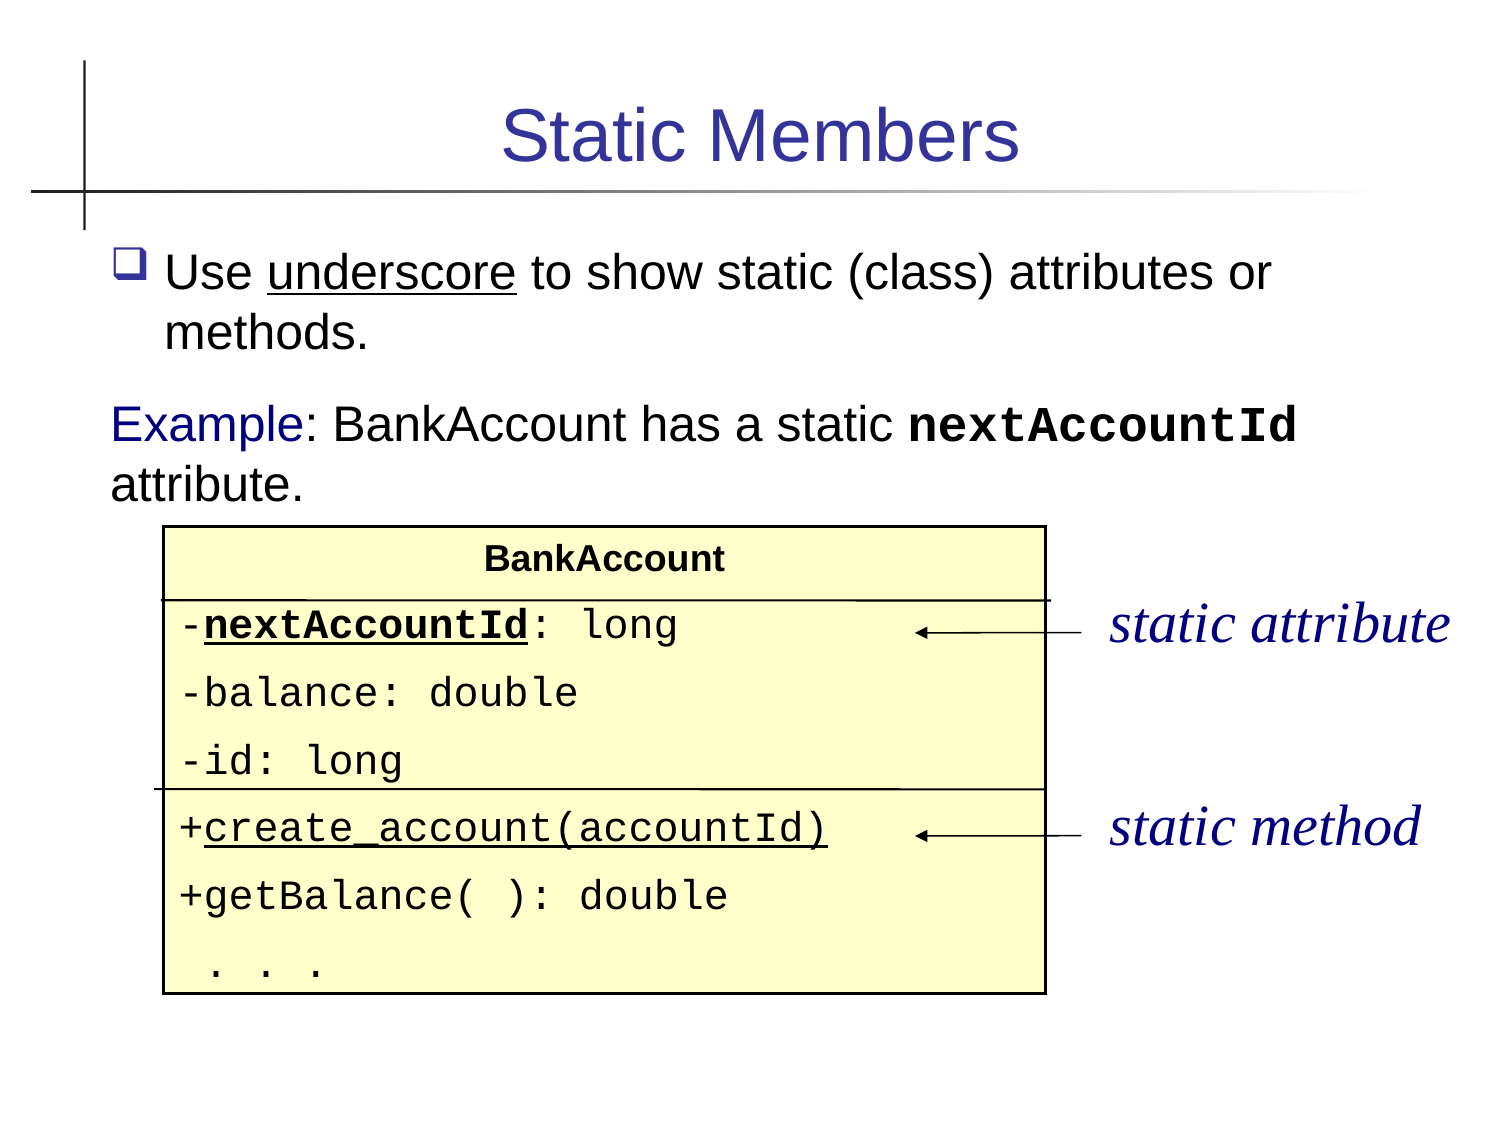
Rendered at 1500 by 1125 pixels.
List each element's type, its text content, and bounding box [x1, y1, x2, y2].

text_box BankAccount -nextAccountId: long -balance: double -id: long +create_account(accountId) +getBalance( ): double . . . [163, 602, 1046, 994]
text_box BankAccount -nextAccountId: long -balance: double -id: long +create_account(accountId) +getBalance( ): double . . . [163, 526, 1046, 599]
list Use underscore to show static (class) attributes or methods. Example: BankAccount has a static nextAccountId attribute. [95, 232, 1396, 540]
text_box static method [1094, 780, 1486, 894]
title Static Members [100, 42, 1400, 185]
text_box static attribute [1094, 576, 1486, 691]
